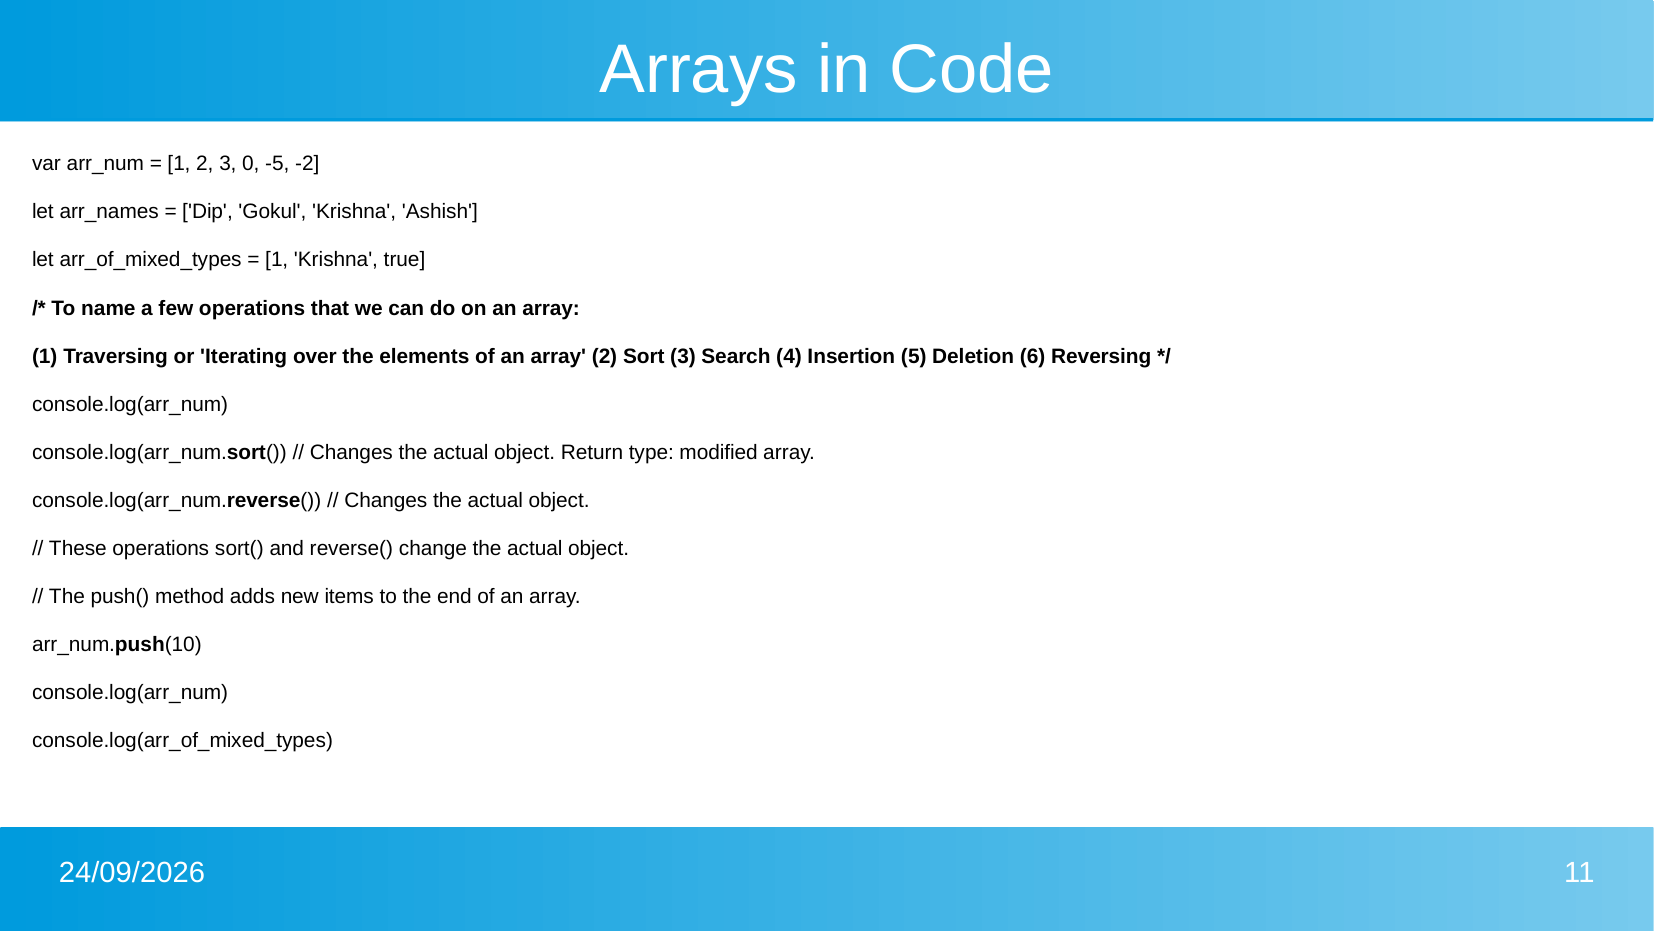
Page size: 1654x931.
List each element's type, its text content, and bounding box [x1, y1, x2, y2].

text_box var arr_num = [1, 2, 3, 0, -5, -2] let arr_names = ['Dip', 'Gokul', 'Krishna', 'Ashish'] let arr_of_mixed_types = [1, 'Krishna', true] /* To name a few operations that we can do on an array: (1) Traversing or 'Iterating over the elements of an array' (2) Sort (3) Search (4) Insertion (5) Deletion (6) Reversing */ console.log(arr_num) console.log(arr_num.sort()) // Changes the actual object. Return type: modified array. console.log(arr_num.reverse()) // Changes the actual object. // These operations sort() and reverse() change the actual object. // The push() method adds new items to the end of an array. arr_num.push(10) console.log(arr_num) console.log(arr_of_mixed_types) [17, 144, 1595, 798]
title Arrays in Code [59, 29, 1595, 108]
